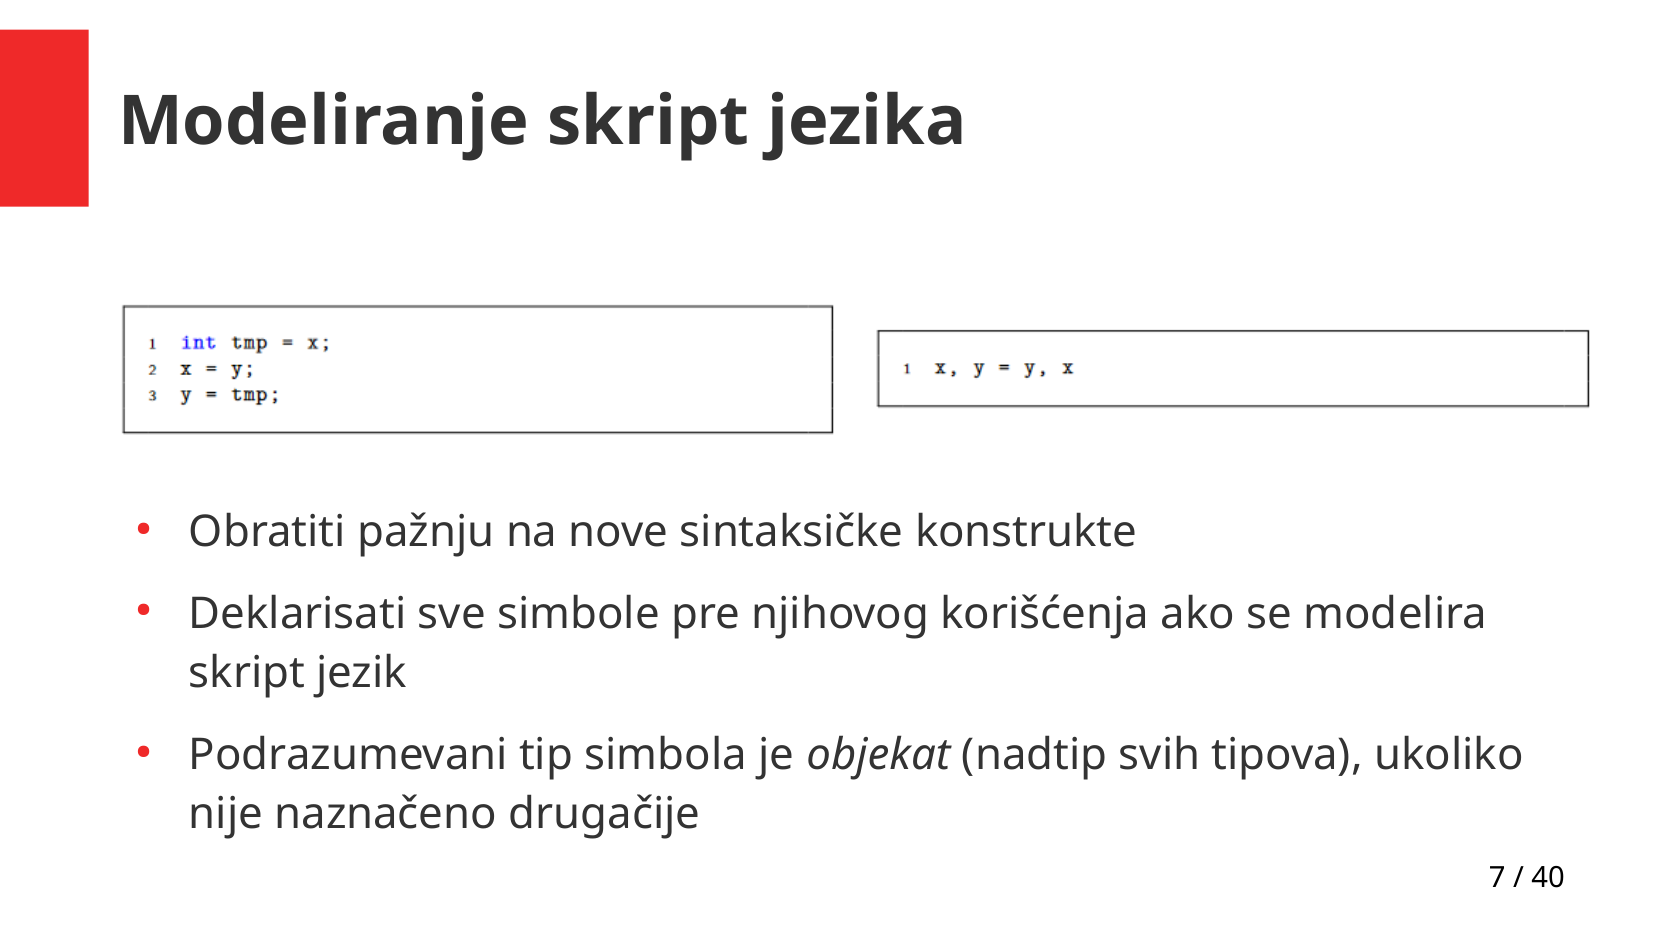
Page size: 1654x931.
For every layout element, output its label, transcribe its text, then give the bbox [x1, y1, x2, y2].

title Modeliranje skript jezika [118, 29, 1595, 207]
picture [874, 326, 1595, 414]
picture [118, 301, 839, 439]
list Obratiti pažnju na nove sintaksičke konstrukte Deklarisati sve simbole pre njihovog korišćenja ako se modelira skript jezik Podrazumevani tip simbola je objekat (nadtip svih tipova), ukoliko nije naznačeno drugačije [118, 499, 1595, 768]
